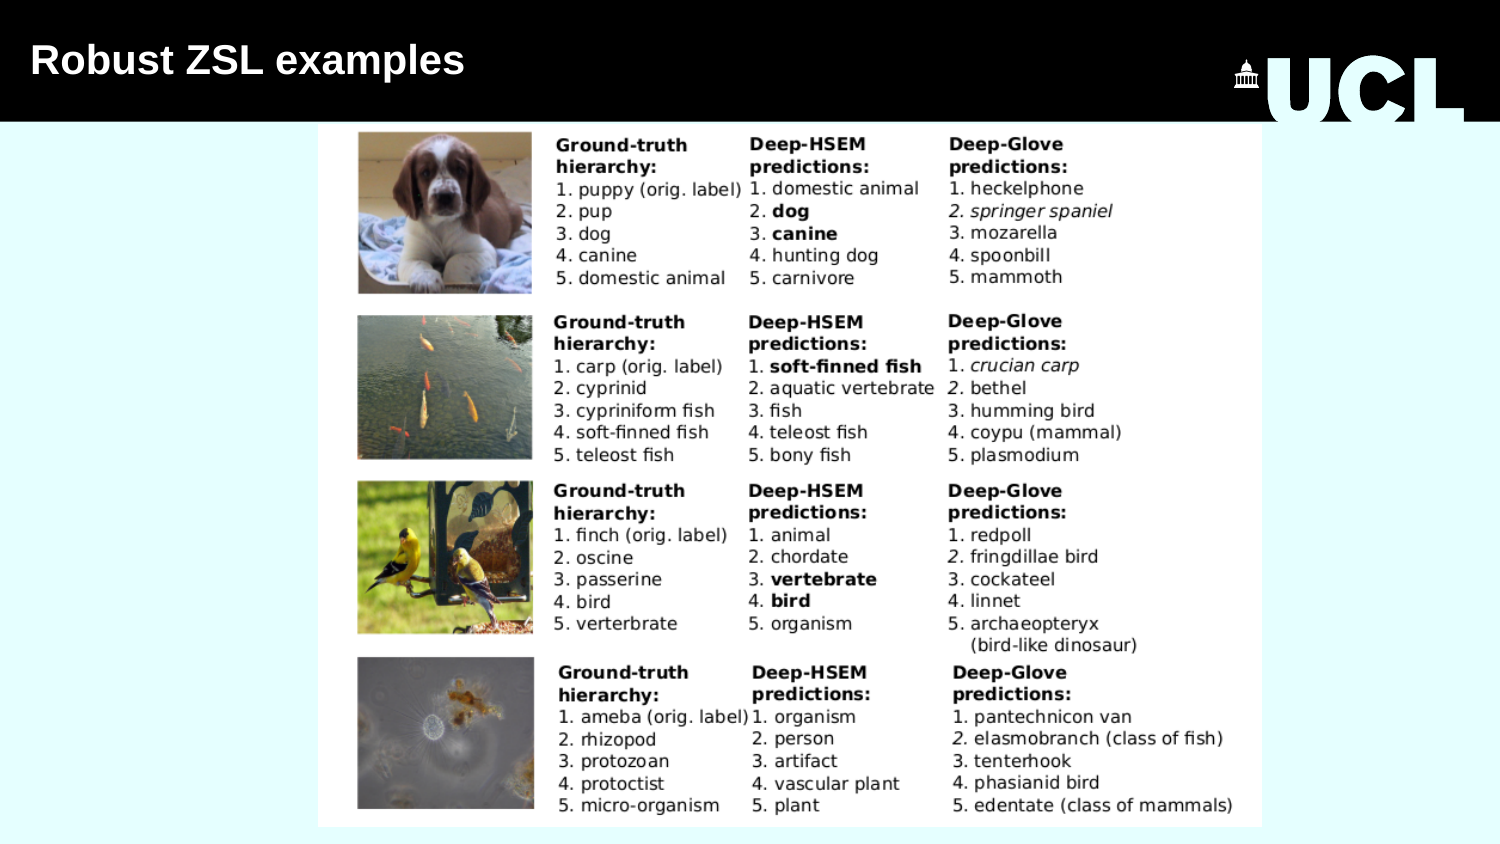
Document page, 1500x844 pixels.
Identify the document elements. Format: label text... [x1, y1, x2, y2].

text_box [0, 0, 1500, 122]
picture [318, 124, 1262, 827]
text_box Robust ZSL examples [30, 32, 466, 83]
picture [1234, 59, 1259, 88]
